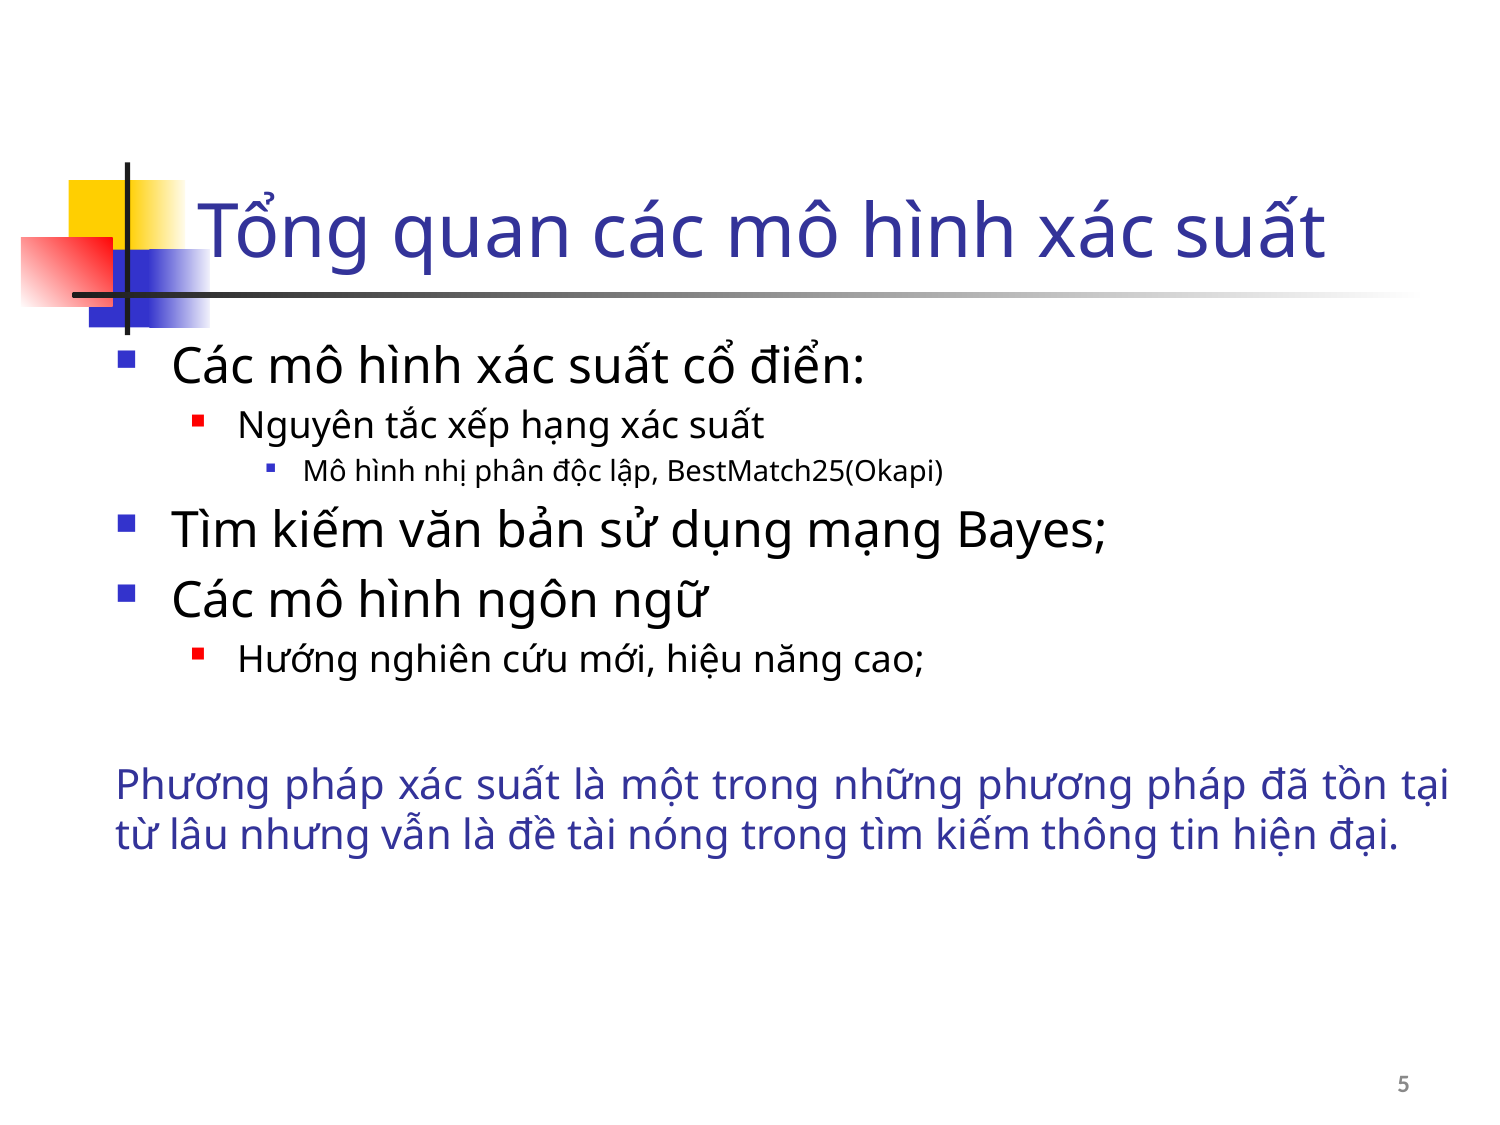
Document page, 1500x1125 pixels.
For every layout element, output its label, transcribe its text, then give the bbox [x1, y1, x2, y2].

text_box Tổng quan các mô hình xác suất [183, 49, 1425, 280]
text_box Các mô hình xác suất cổ điển: Nguyên tắc xếp hạng xác suất Mô hình nhị phân độc lập, BestMatch25(Okapi) Tìm kiếm văn bản sử dụng mạng Bayes; Các mô hình ngôn ngữ Hướng nghiên cứu mới, hiệu năng cao; Phương pháp xác suất là một trong những phương pháp đã tồn tại từ lâu nhưng vẫn là đề tài nóng trong tìm kiếm thông tin hiện đại. [100, 326, 1467, 1063]
text_box <number> [1074, 1063, 1425, 1103]
